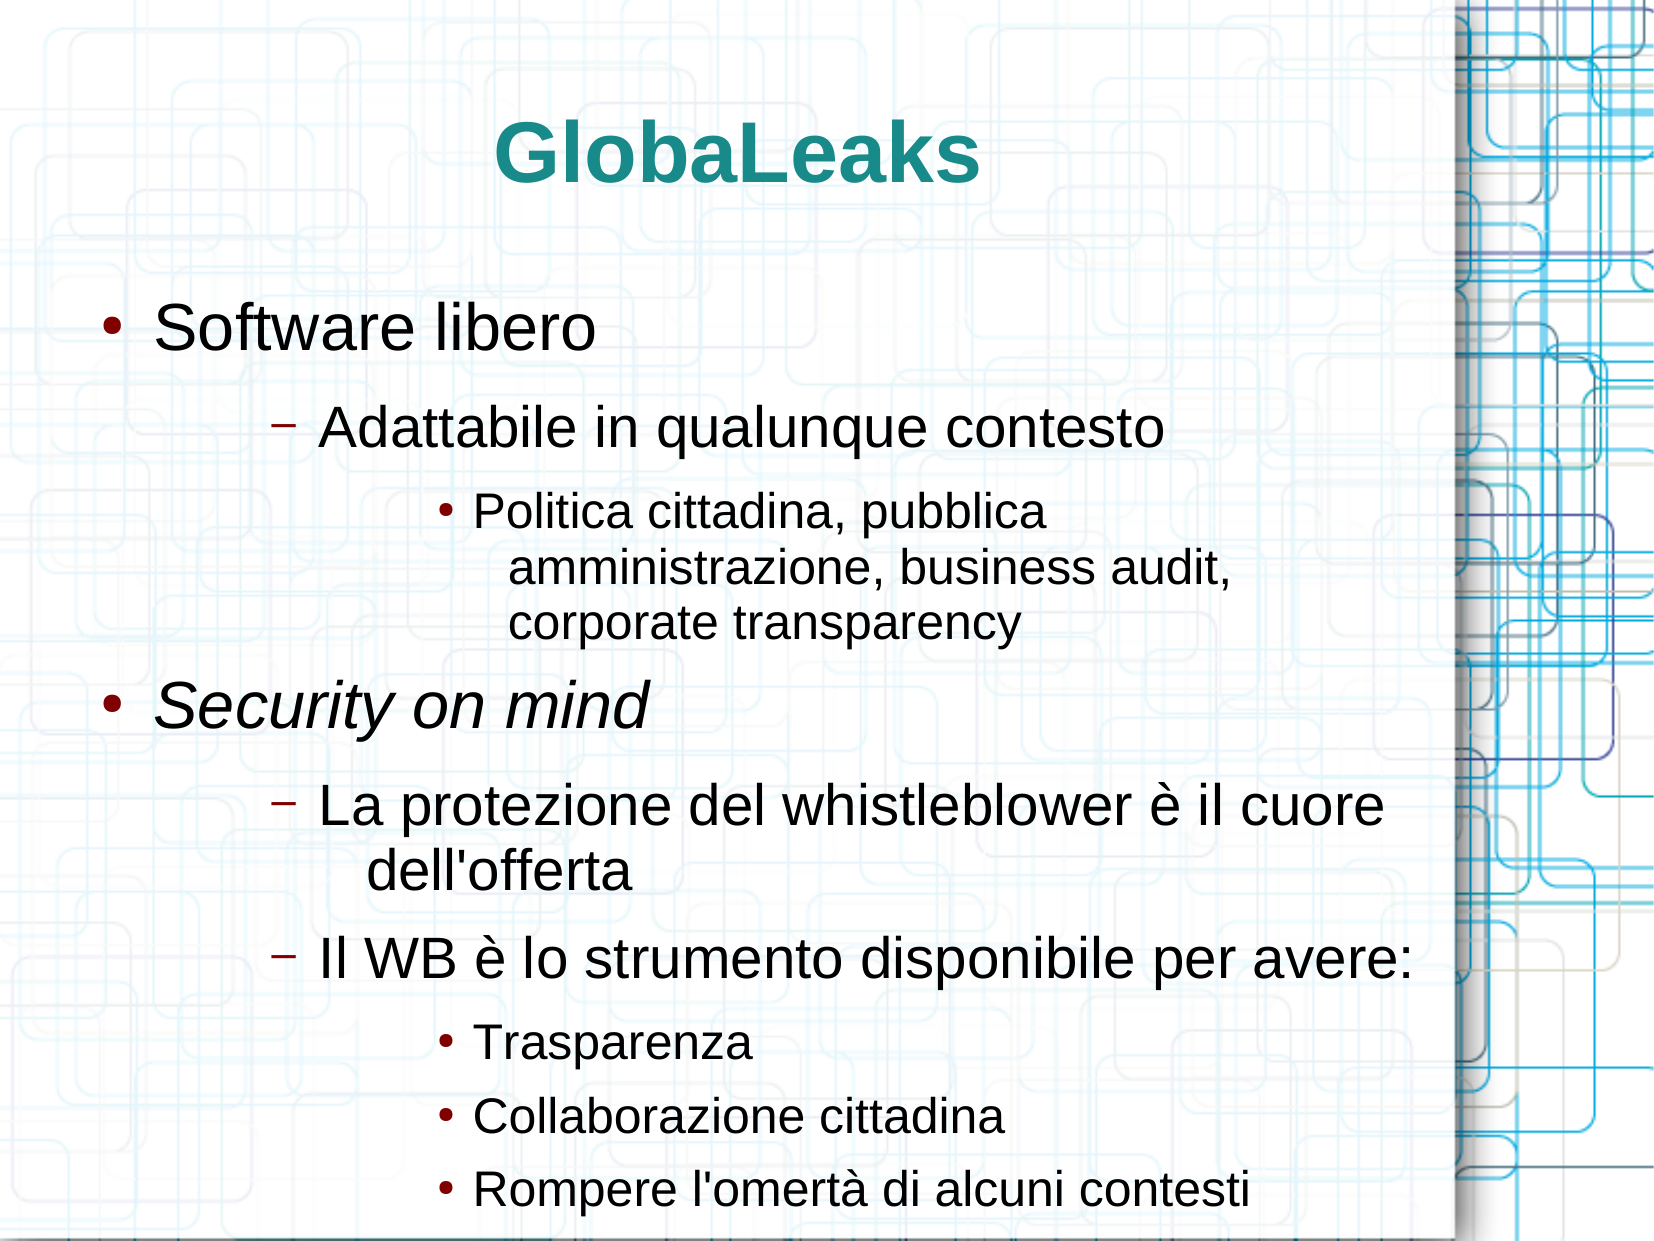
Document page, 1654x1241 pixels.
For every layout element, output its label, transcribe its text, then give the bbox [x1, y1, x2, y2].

picture [0, 0, 1654, 1241]
list Software libero Adattabile in qualunque contesto Politica cittadina, pubblica amministrazione, business audit, corporate transparency Security on mind La protezione del whistleblower è il cuore dell'offerta Il WB è lo strumento disponibile per avere: Trasparenza Collaborazione cittadina Rompere l'omertà di alcuni contesti [82, 290, 1418, 1218]
title GlobaLeaks [59, 49, 1418, 257]
